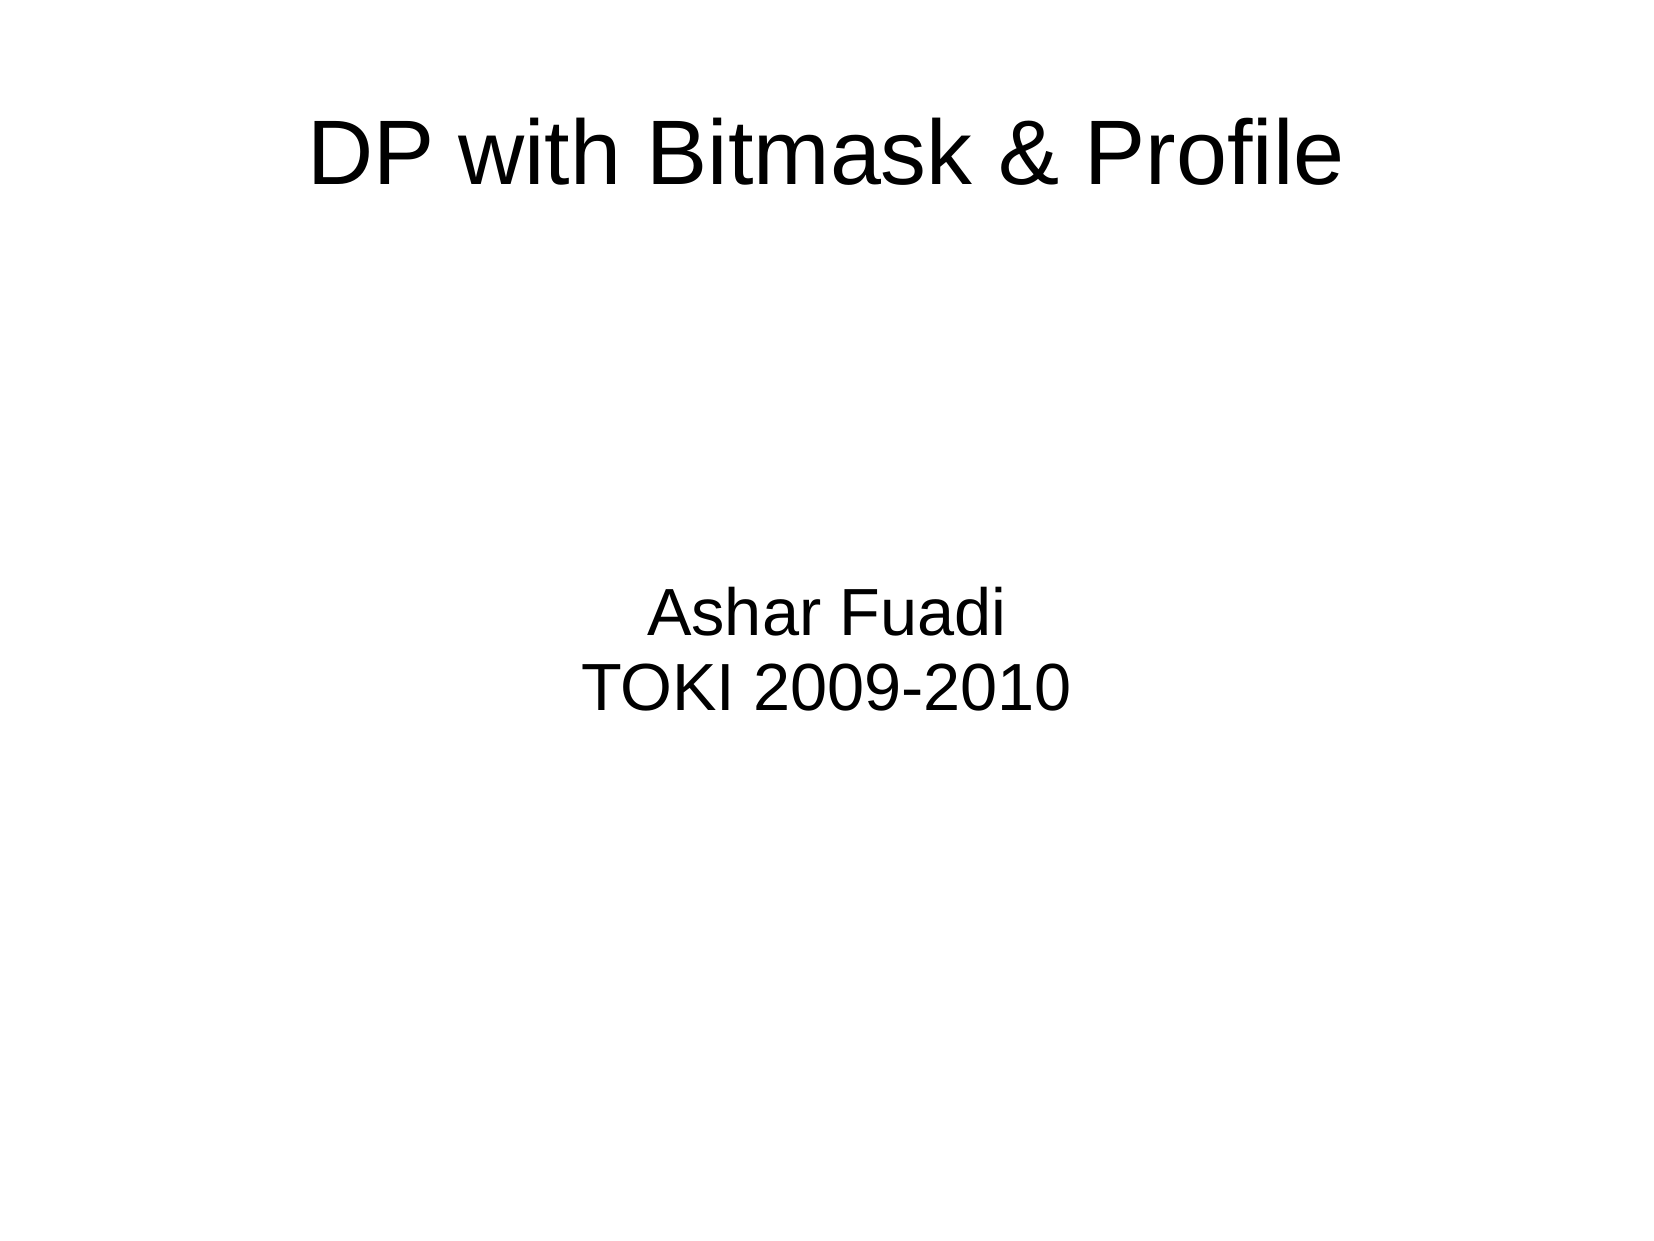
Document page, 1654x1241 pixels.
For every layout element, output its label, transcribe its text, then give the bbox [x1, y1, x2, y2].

subtitle Ashar Fuadi TOKI 2009-2010 [82, 290, 1571, 1010]
title DP with Bitmask & Profile [82, 49, 1571, 257]
